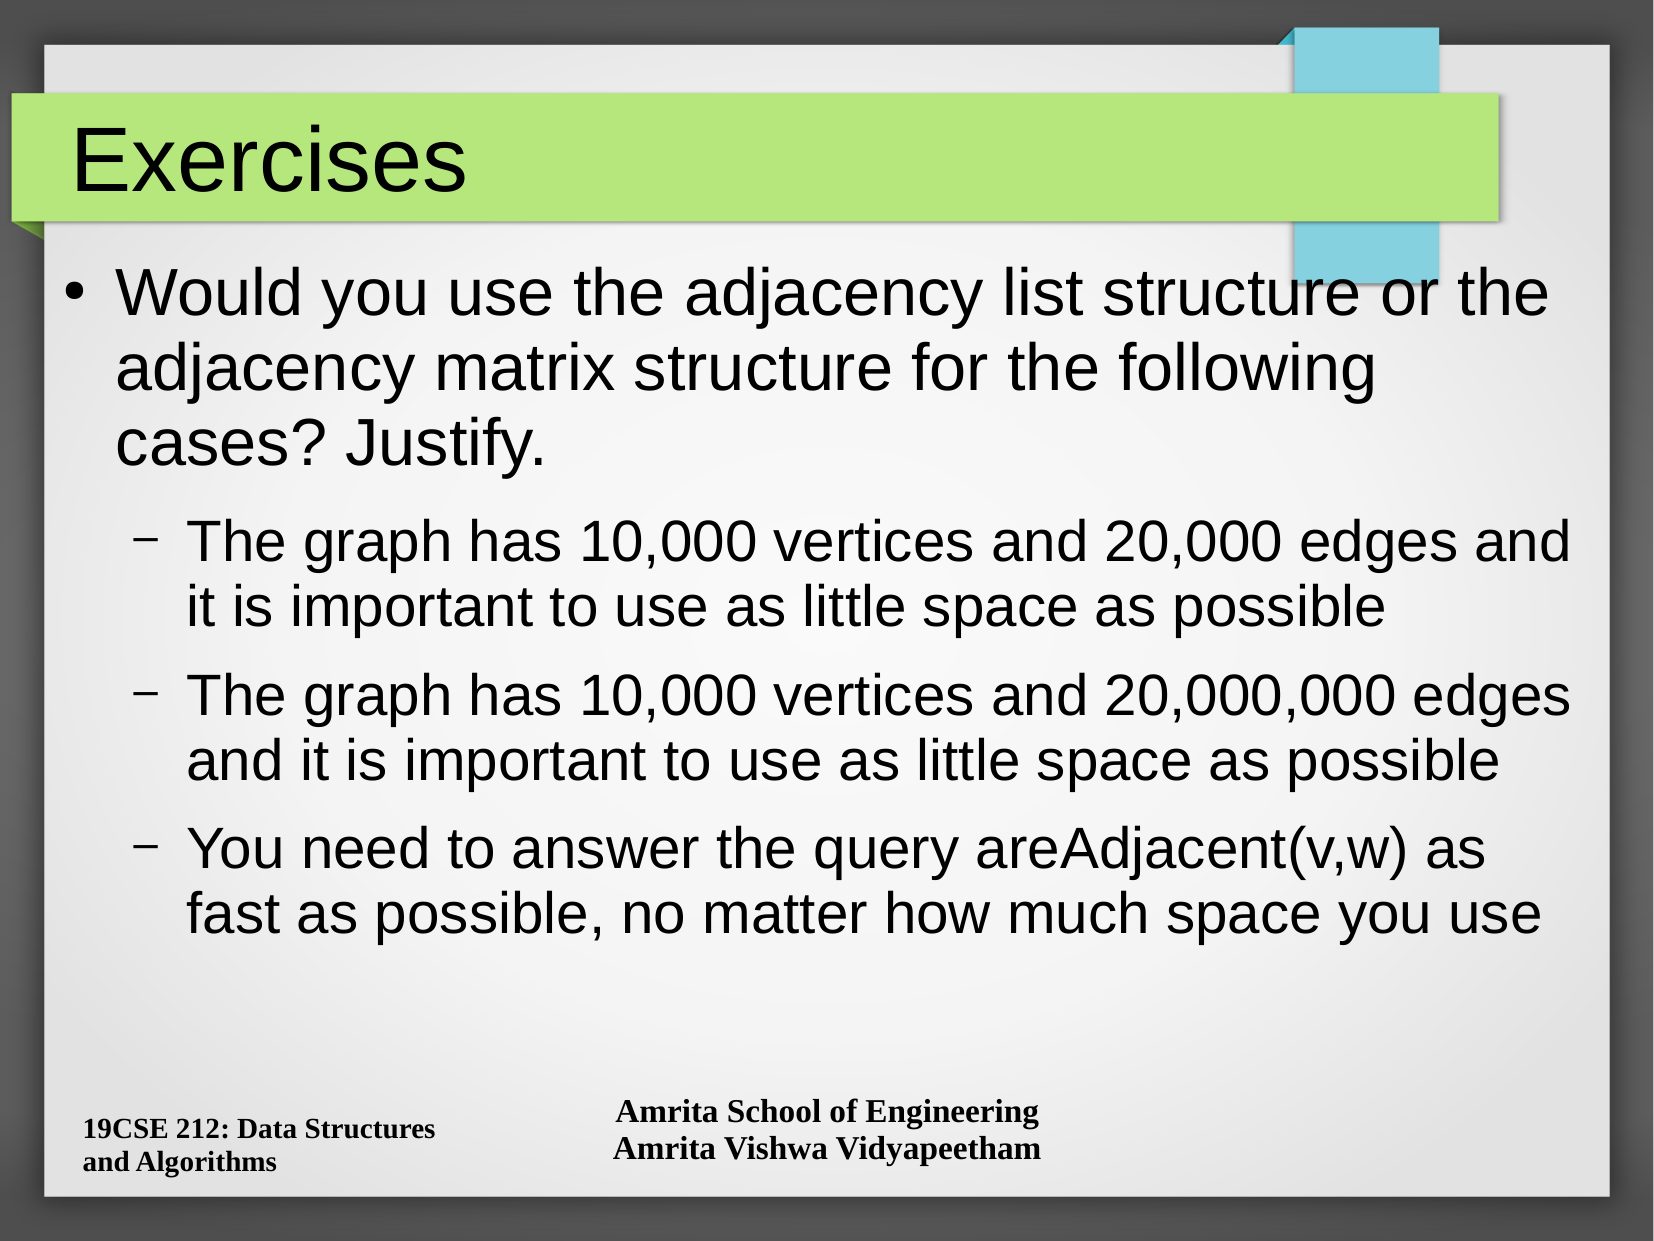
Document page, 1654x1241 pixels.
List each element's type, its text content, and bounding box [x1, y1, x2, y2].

list Would you use the adjacency list structure or the adjacency matrix structure for the following cases? Justify. The graph has 10,000 vertices and 20,000 edges and it is important to use as little space as possible The graph has 10,000 vertices and 20,000,000 edges and it is important to use as little space as possible You need to answer the query areAdjacent(v,w) as fast as possible, no matter how much space you use [45, 255, 1591, 975]
picture [0, 0, 1654, 1241]
title Exercises [70, 106, 1229, 213]
